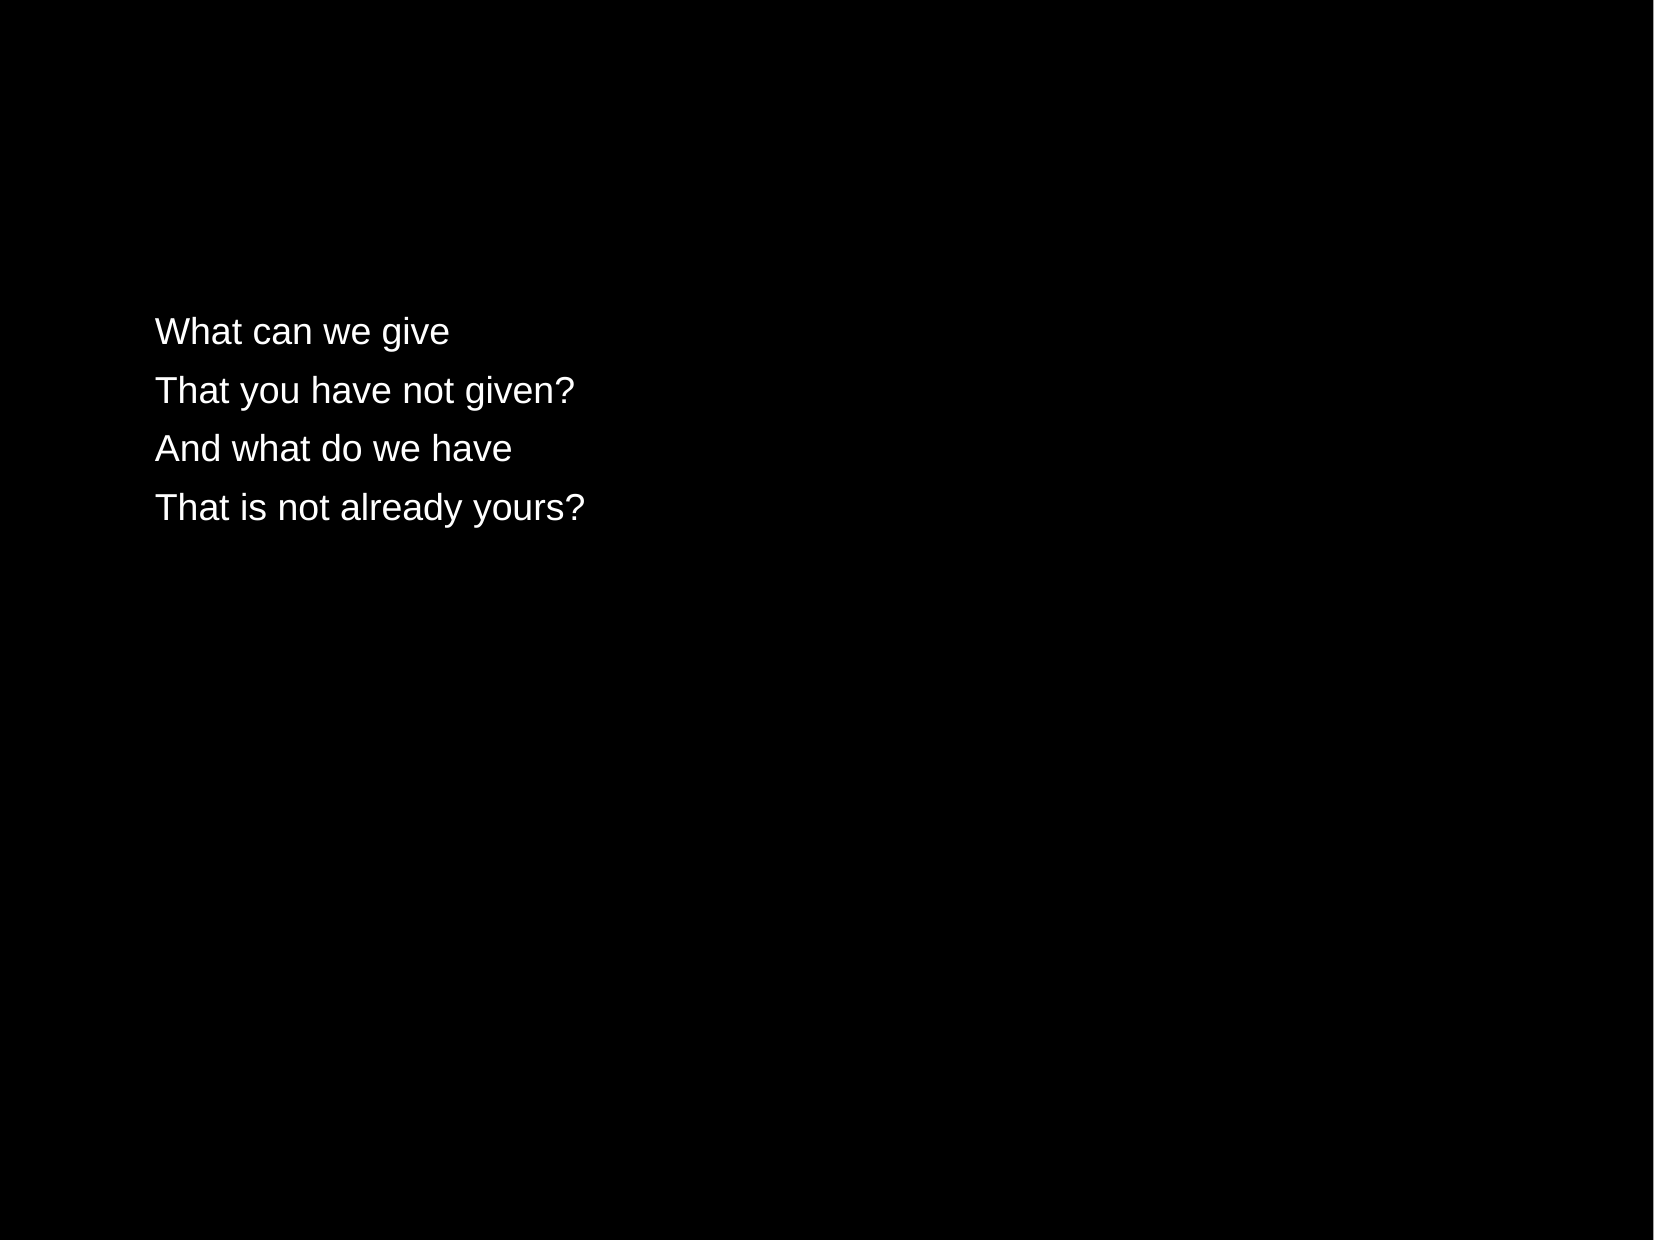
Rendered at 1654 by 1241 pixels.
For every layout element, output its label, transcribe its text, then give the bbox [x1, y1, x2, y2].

list What can we give That you have not given? And what do we have That is not already yours? [68, 303, 1558, 1122]
